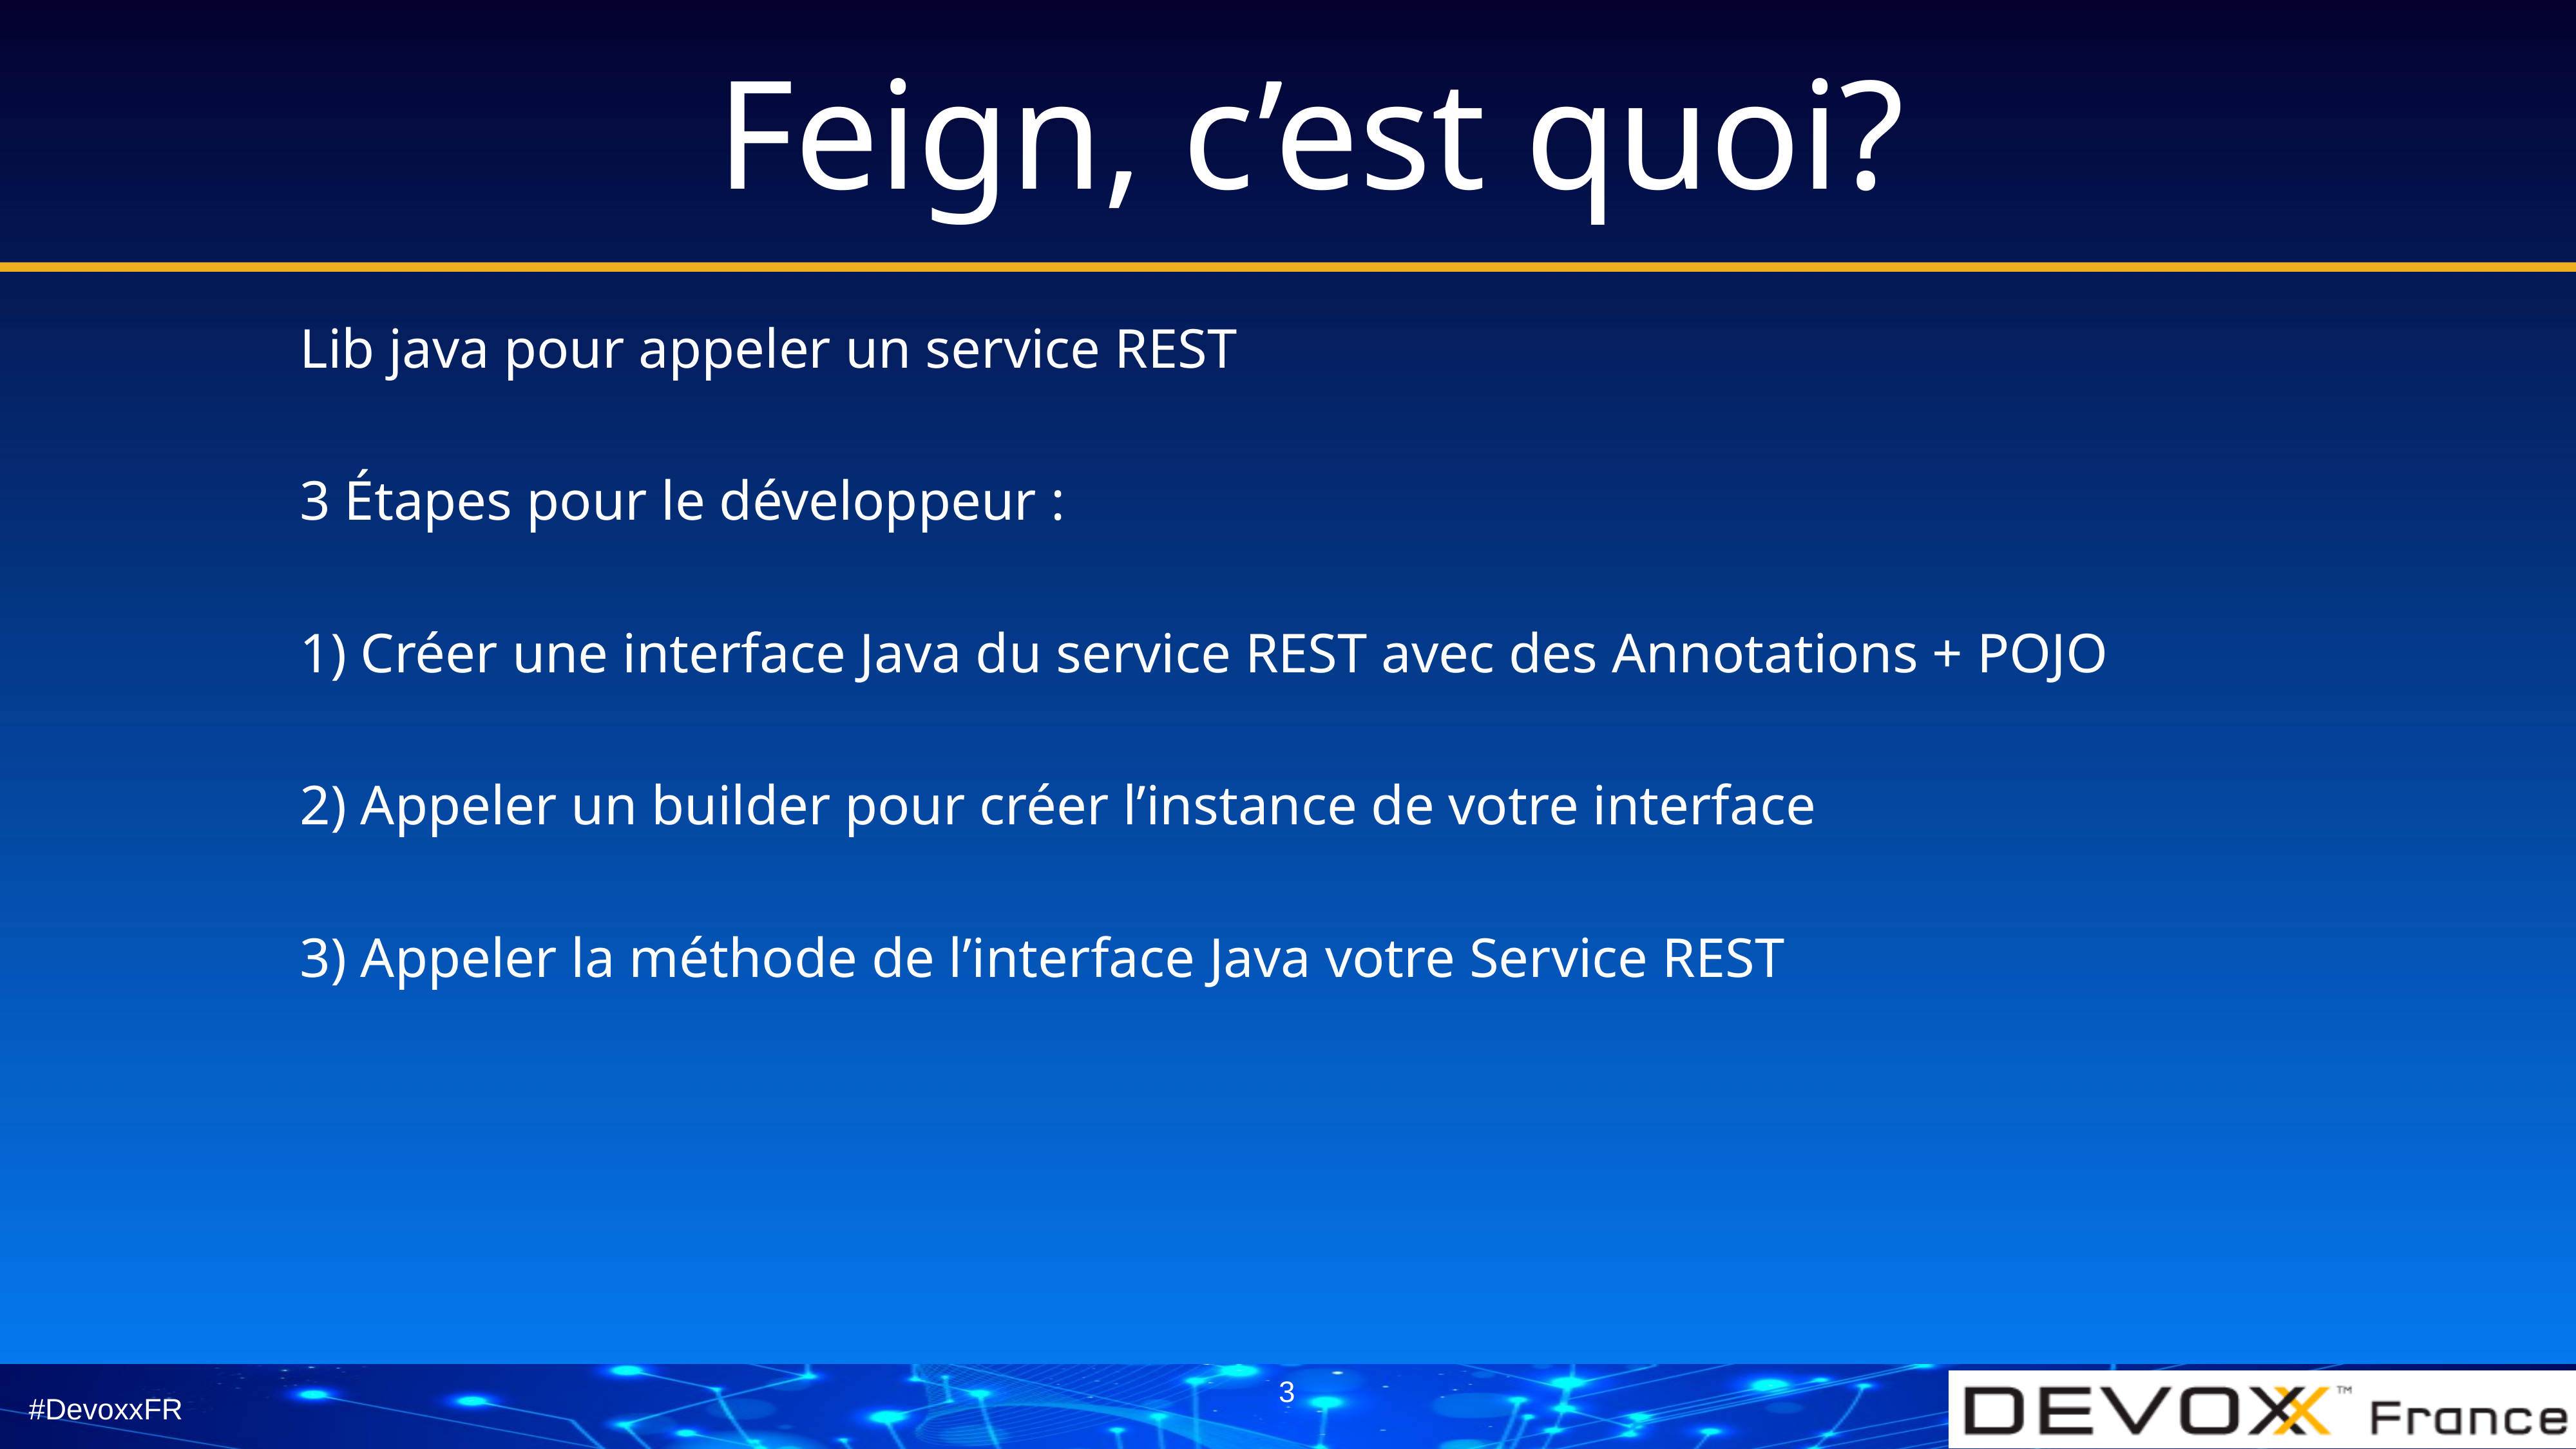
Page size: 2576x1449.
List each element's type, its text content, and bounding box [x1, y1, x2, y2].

list Lib java pour appeler un service REST 3 Étapes pour le développeur : 1) Créer une interface Java du service REST avec des Annotations + POJO 2) Appeler un builder pour créer l’instance de votre interface 3) Appeler la méthode de l’interface Java votre Service REST [300, 310, 2322, 1326]
picture [749, 1440, 758, 1444]
picture [1316, 1446, 1325, 1449]
title Feign, c’est quoi? [300, 14, 2322, 247]
picture [755, 1446, 766, 1449]
text_box 3 [1270, 1375, 1304, 1427]
picture [0, 0, 2576, 262]
picture [0, 272, 2576, 1449]
